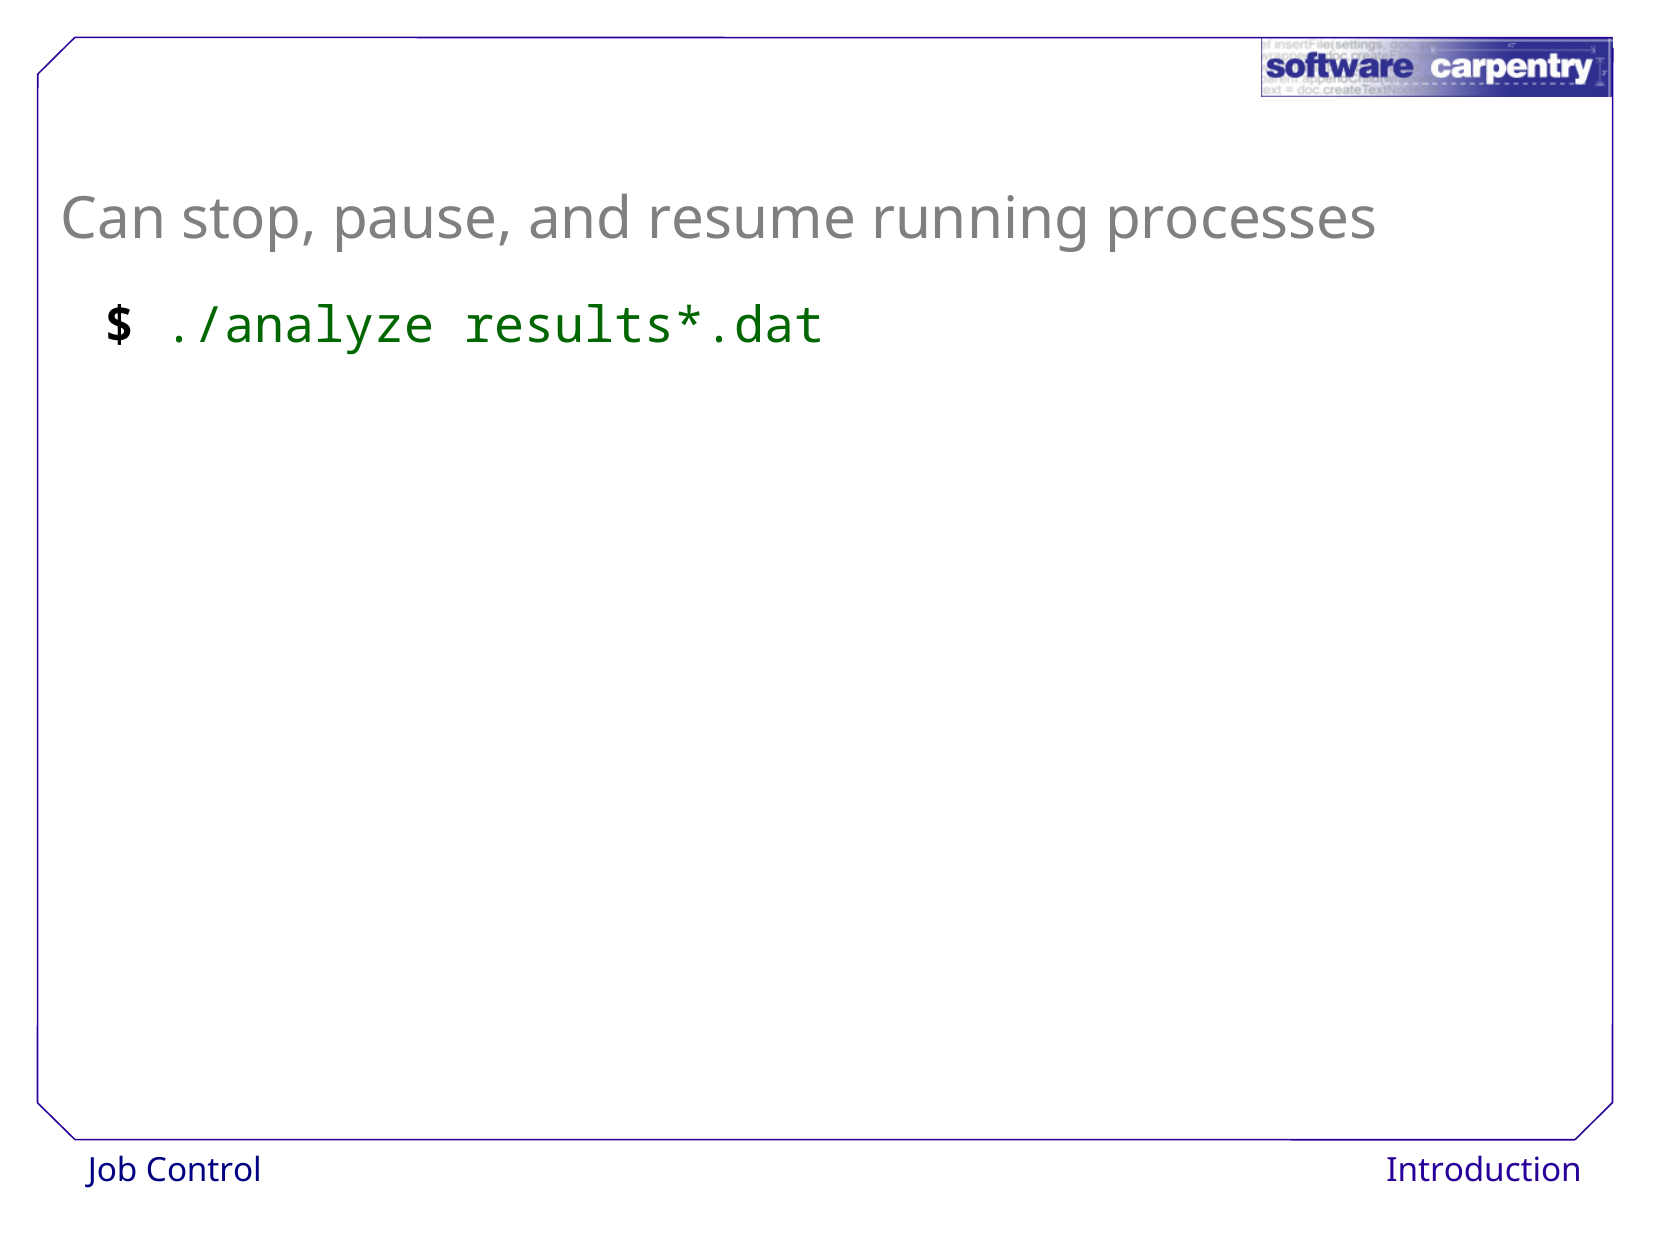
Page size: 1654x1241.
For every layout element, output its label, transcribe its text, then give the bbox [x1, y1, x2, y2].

text_box Can stop, pause, and resume running processes [45, 138, 1543, 259]
picture [1261, 39, 1613, 97]
text_box $ ./analyze results*.dat [89, 270, 1512, 1065]
